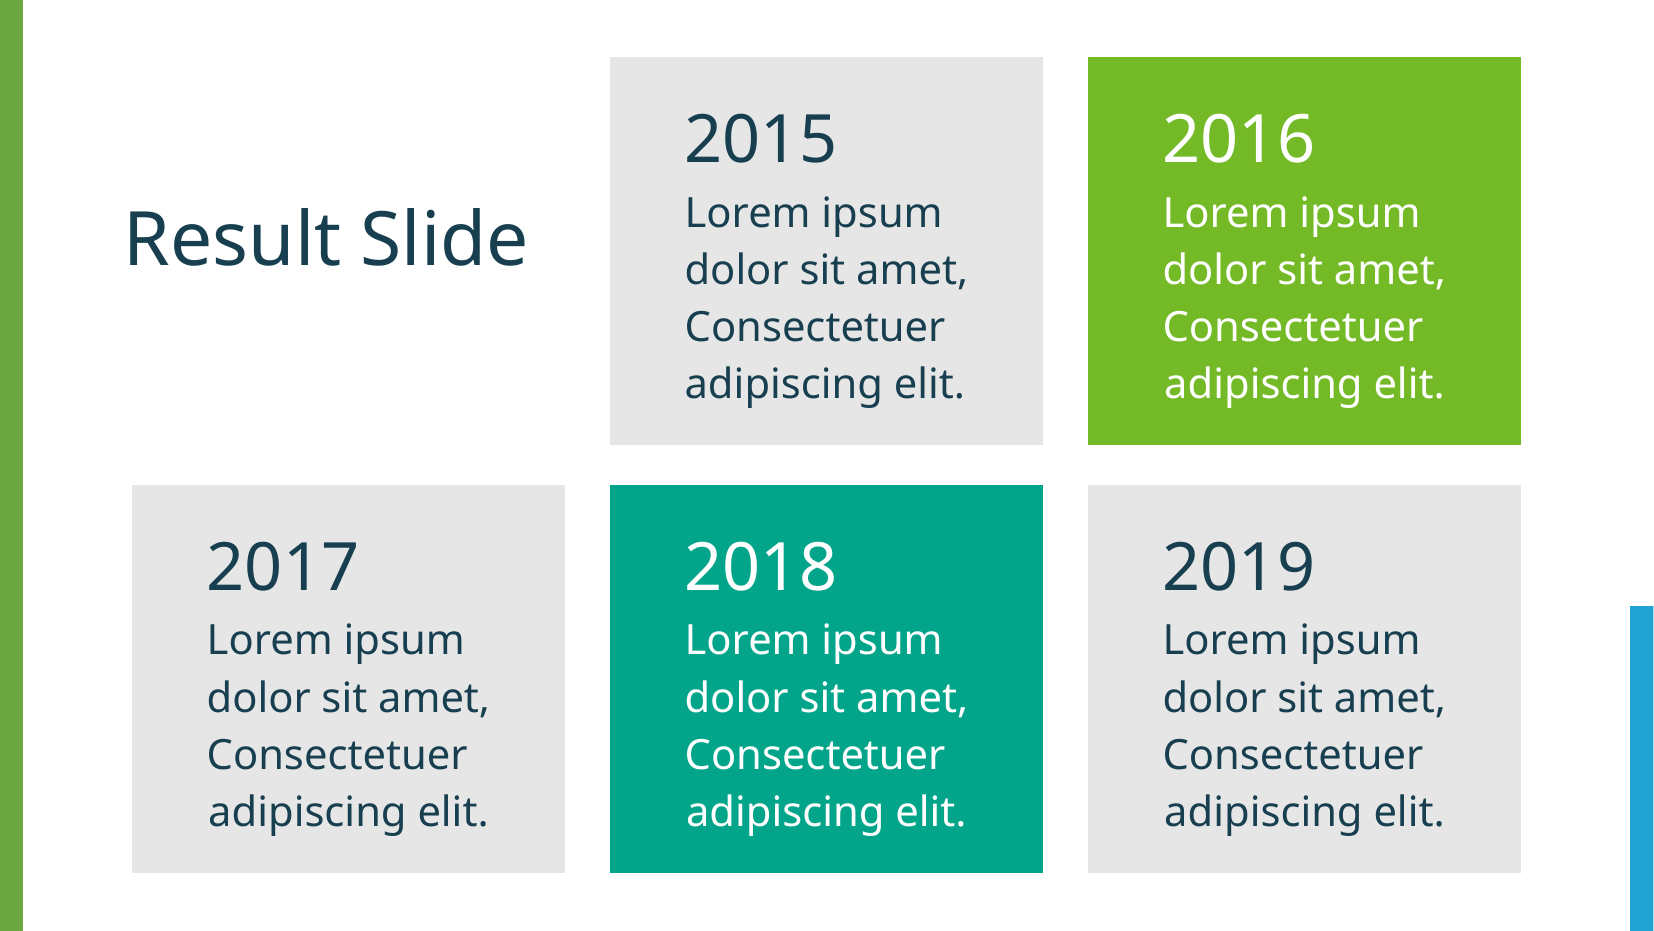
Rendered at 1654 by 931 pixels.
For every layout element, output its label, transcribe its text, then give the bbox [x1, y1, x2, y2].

text_box 2019 Lorem ipsum dolor sit amet, Consectetuer adipiscing elit. [1088, 485, 1521, 873]
text_box 2016 Lorem ipsum dolor sit amet, Consectetuer adipiscing elit. [1088, 57, 1521, 445]
text_box 2017 Lorem ipsum dolor sit amet, Consectetuer adipiscing elit. [132, 485, 565, 873]
text_box 2015 Lorem ipsum dolor sit amet, Consectetuer adipiscing elit. [610, 57, 1043, 445]
title Result Slide [82, 37, 571, 436]
text_box 2018 Lorem ipsum dolor sit amet, Consectetuer adipiscing elit. [610, 485, 1043, 873]
